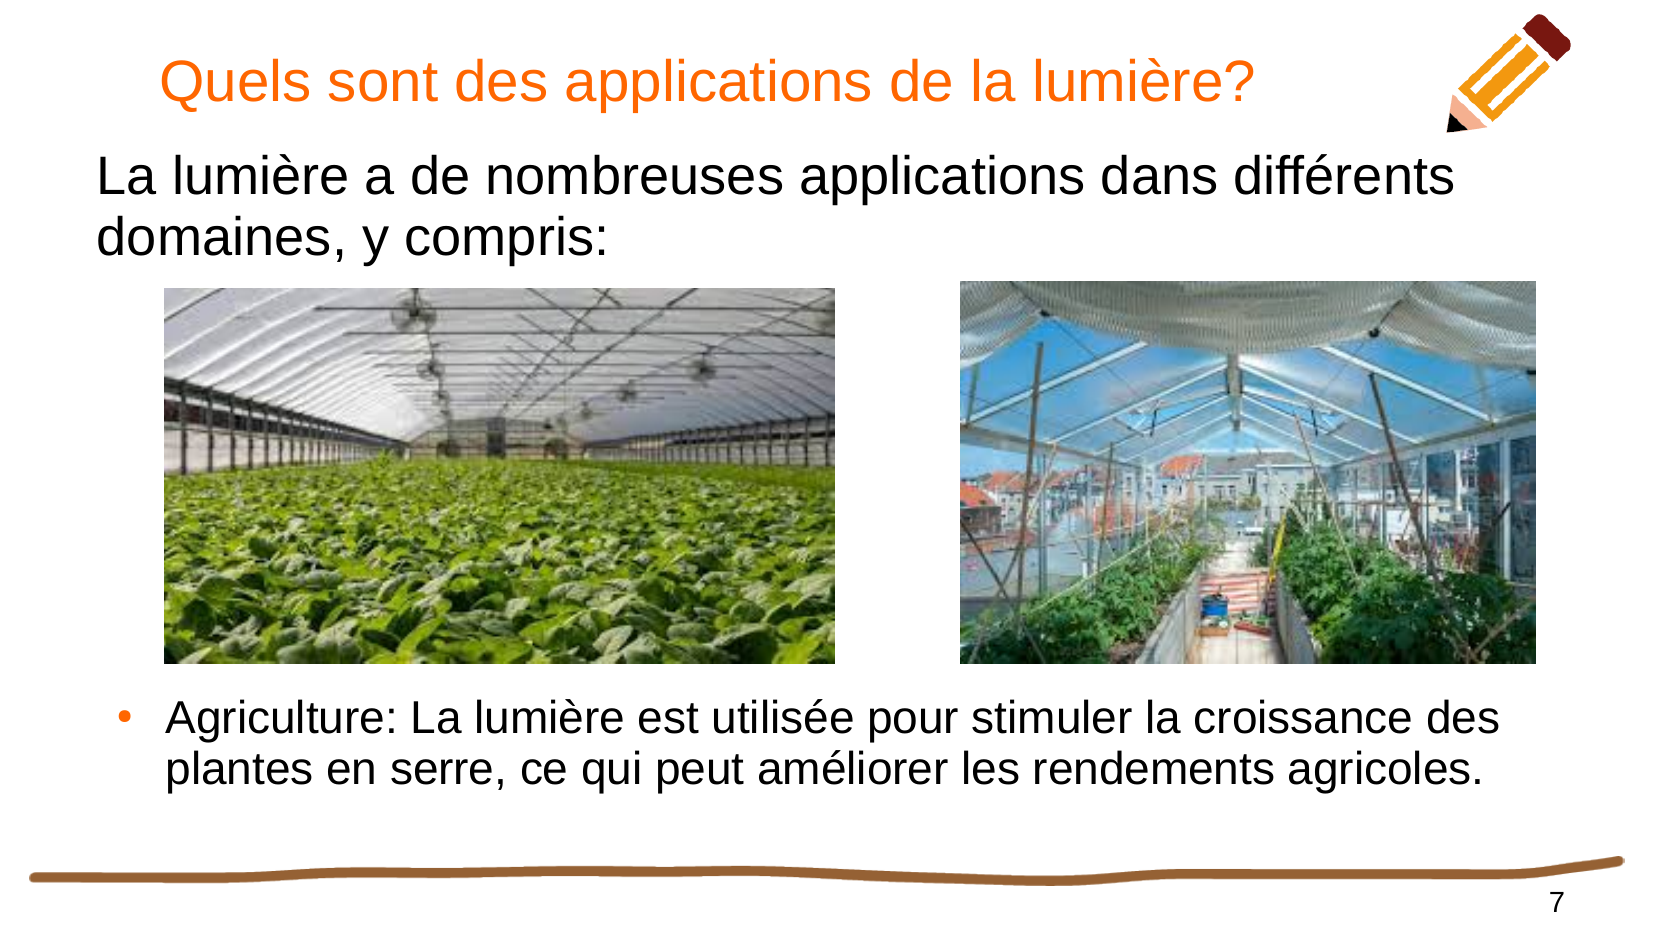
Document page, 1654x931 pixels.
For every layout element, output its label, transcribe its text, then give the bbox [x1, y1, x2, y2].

title Quels sont des applications de la lumière? [88, 29, 1447, 133]
text_box La lumière a de nombreuses applications dans différents domaines, y compris: [81, 138, 1488, 275]
list Agriculture: La lumière est utilisée pour stimuler la croissance des plantes en serre, ce qui peut améliorer les rendements agricoles. [100, 691, 1577, 835]
picture [1446, 14, 1571, 133]
picture [29, 856, 1625, 886]
picture [960, 281, 1536, 664]
picture [164, 288, 835, 664]
